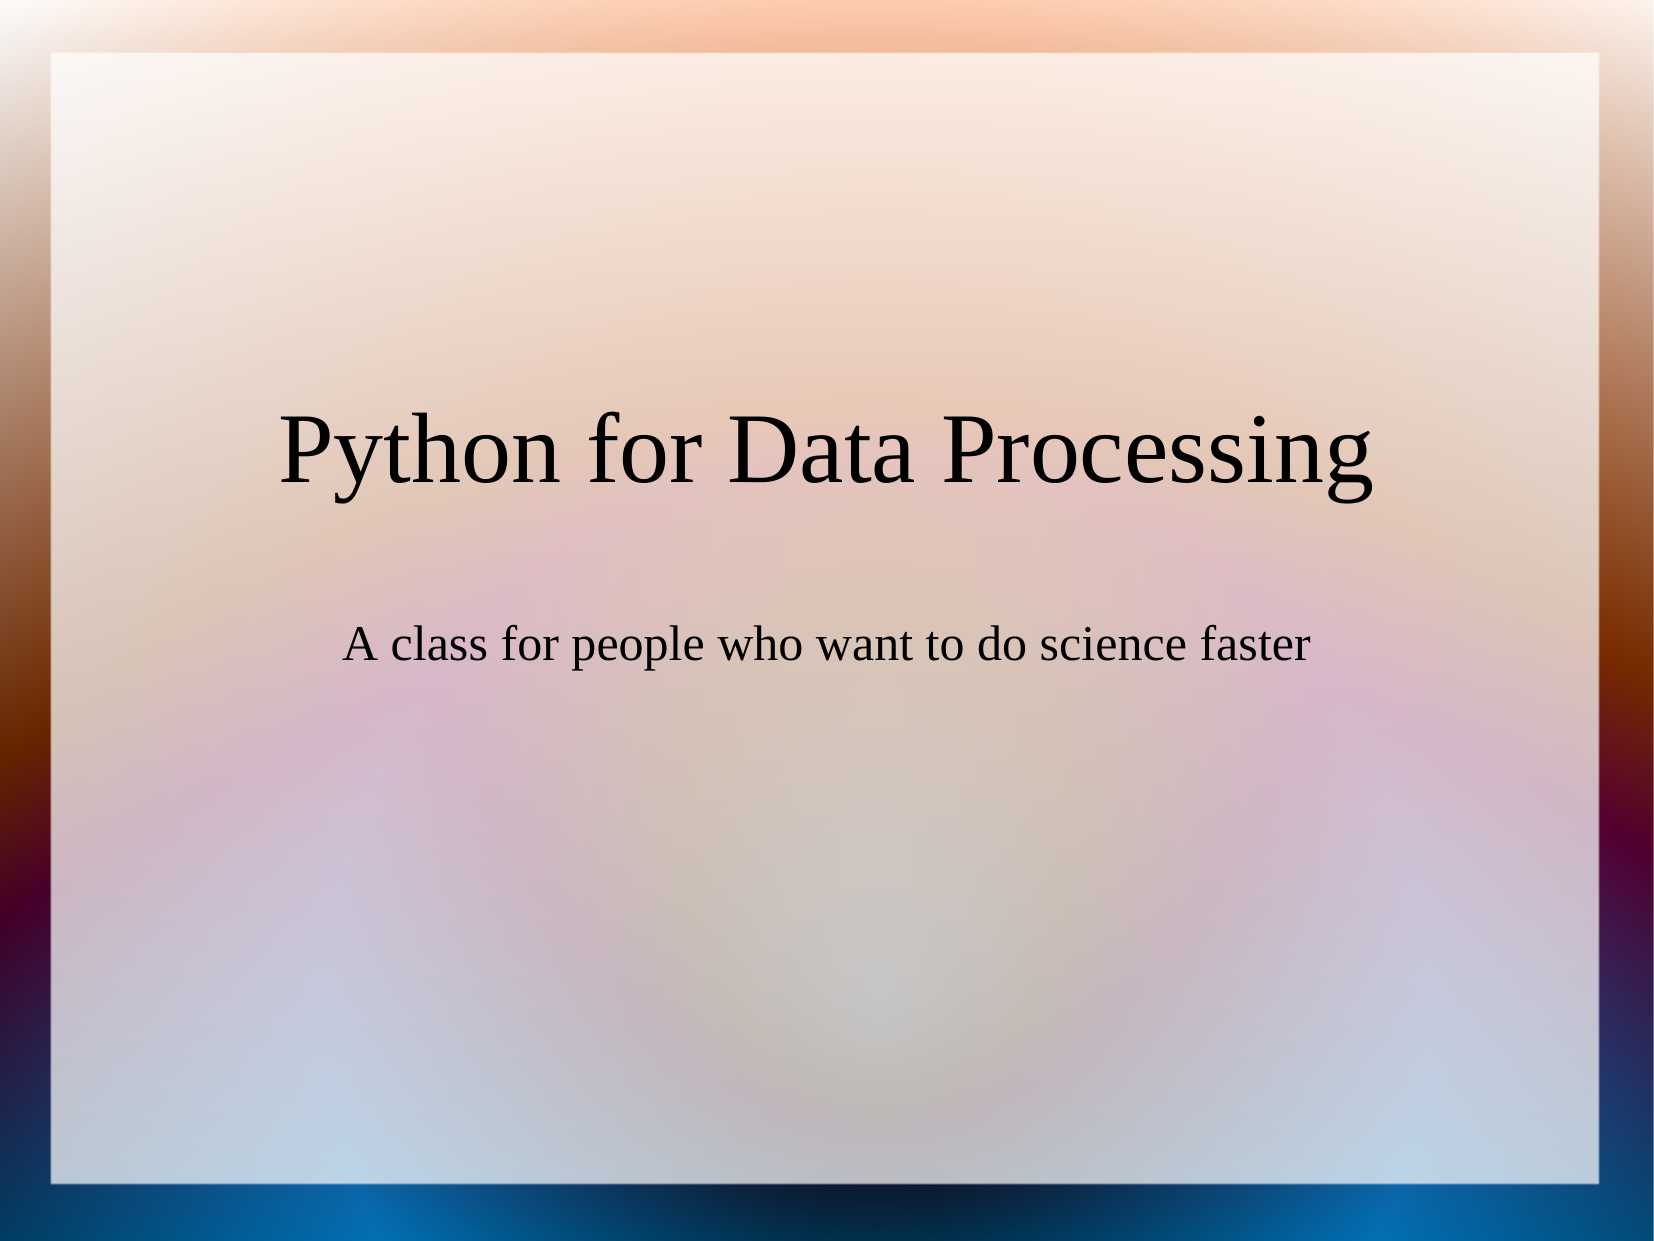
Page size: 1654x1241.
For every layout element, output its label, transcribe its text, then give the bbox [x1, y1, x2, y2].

subtitle Python for Data Processing A class for people who want to do science faster [82, 55, 1571, 1010]
picture [0, 0, 1654, 1241]
